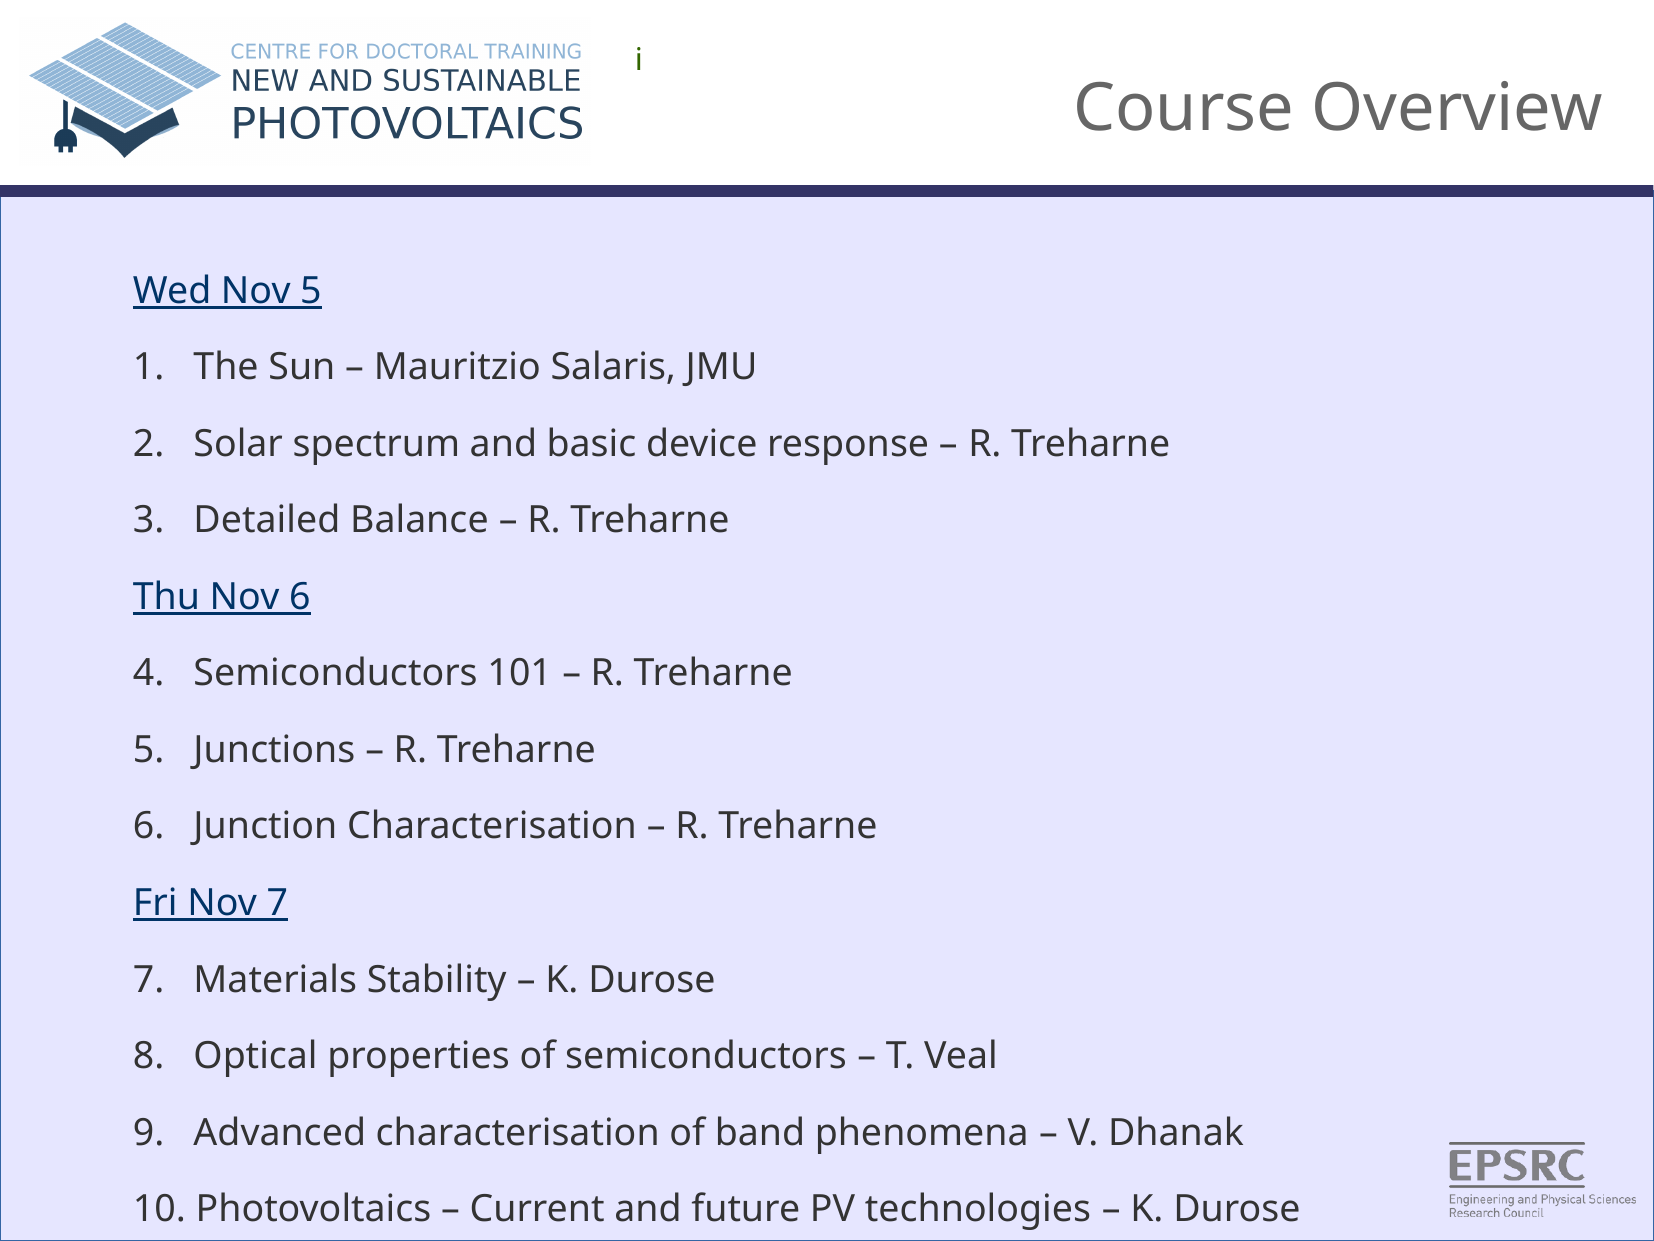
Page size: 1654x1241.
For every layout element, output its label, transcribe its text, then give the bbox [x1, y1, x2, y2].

text_box Wed Nov 5 1. The Sun – Mauritzio Salaris, JMU 2. Solar spectrum and basic device response – R. Treharne 3. Detailed Balance – R. Treharne Thu Nov 6 4. Semiconductors 101 – R. Treharne 5. Junctions – R. Treharne 6. Junction Characterisation – R. Treharne Fri Nov 7 7. Materials Stability – K. Durose 8. Optical properties of semiconductors – T. Veal 9. Advanced characterisation of band phenomena – V. Dhanak 10. Photovoltaics – Current and future PV technologies – K. Durose Mon Nov 10 EXAM [118, 230, 1489, 1176]
picture [1449, 1142, 1636, 1217]
text_box [0, 197, 1654, 1241]
picture [19, 17, 591, 166]
text_box i [620, 29, 880, 80]
text_box Course Overview [767, 51, 1619, 142]
